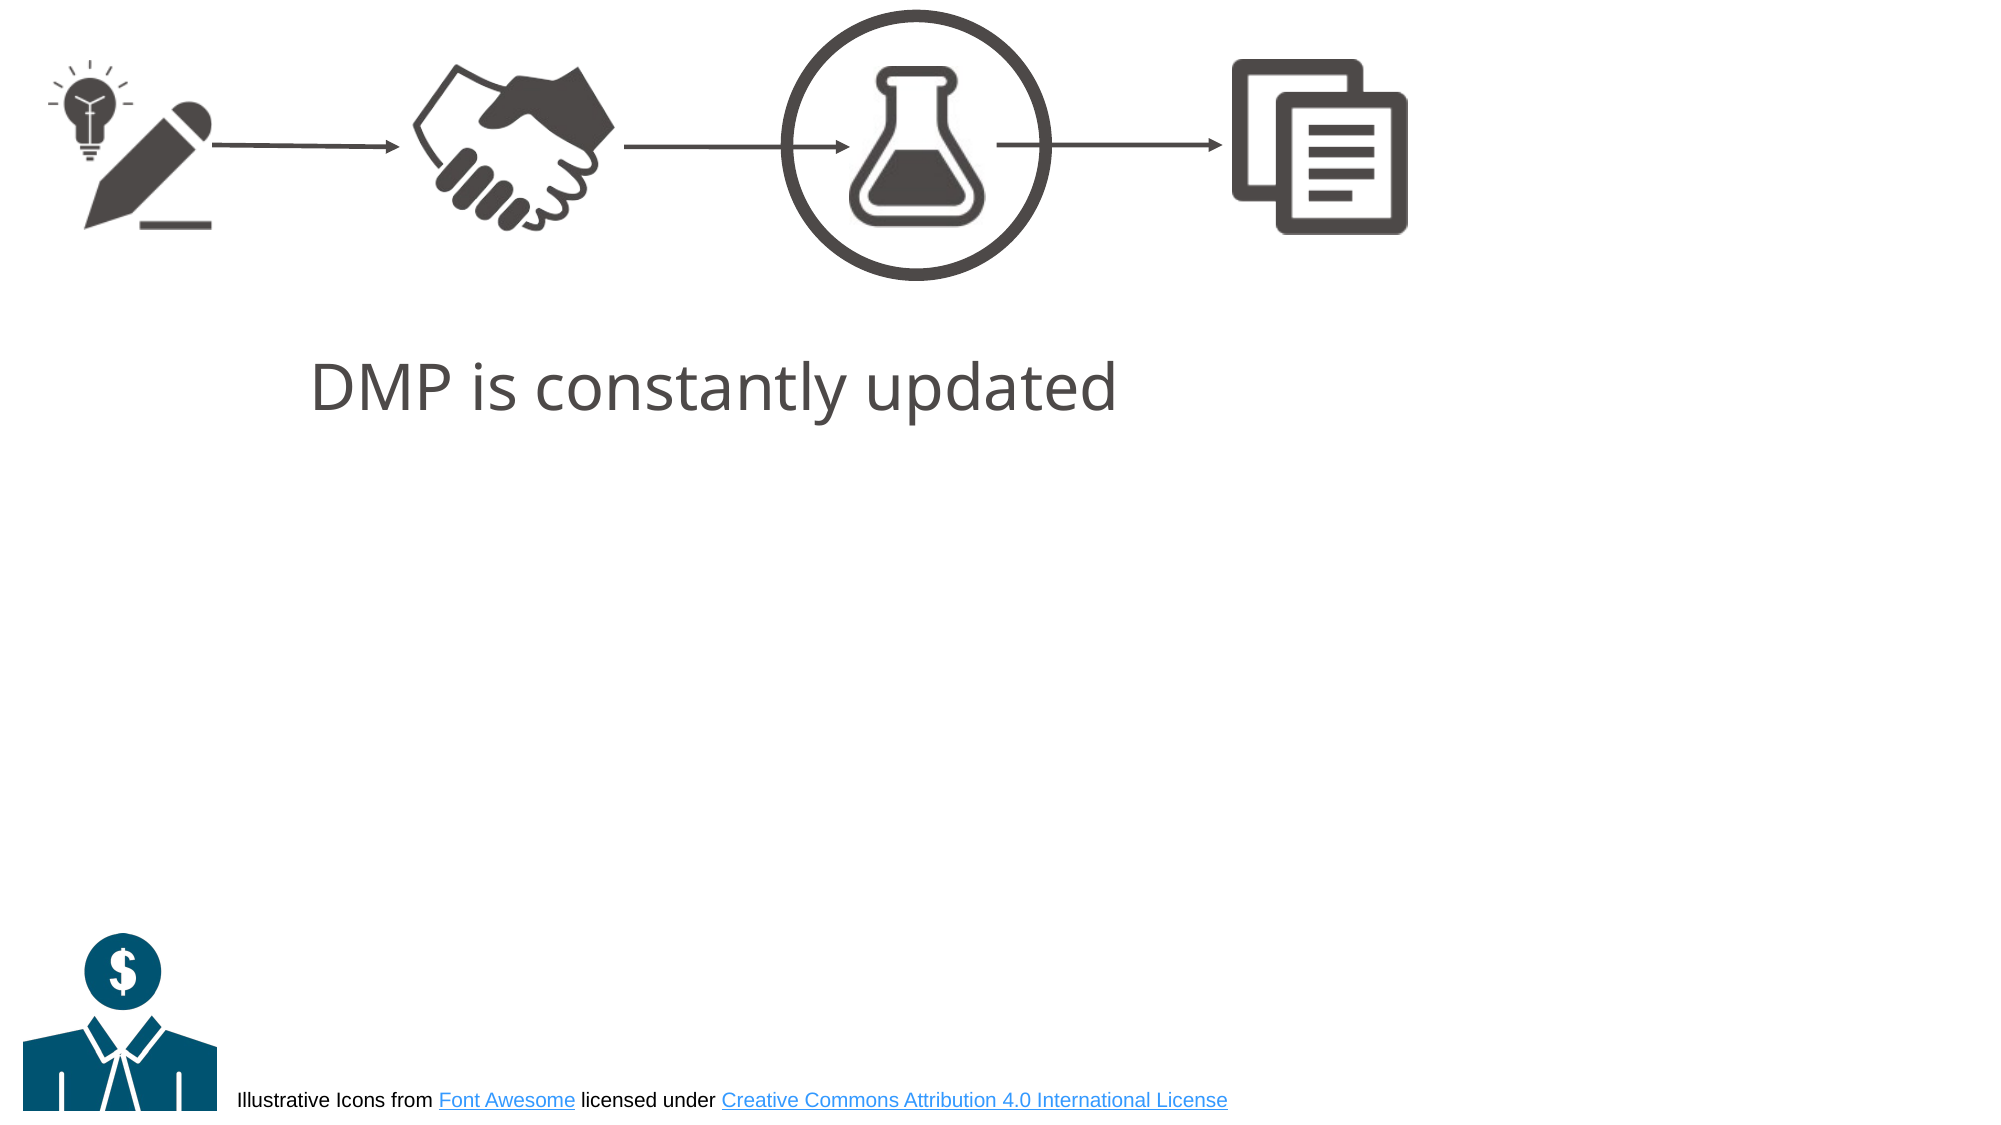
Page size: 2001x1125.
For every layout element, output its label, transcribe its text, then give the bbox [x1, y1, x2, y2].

picture [399, 38, 625, 256]
text_box DMP is constantly updated [294, 319, 1960, 617]
picture [110, 948, 135, 995]
picture [60, 1072, 64, 1111]
picture [1232, 59, 1408, 235]
picture [48, 60, 213, 230]
picture [849, 66, 986, 228]
text_box Illustrative Icons from Font Awesome licensed under Creative Commons Attribution 4.0 International License [221, 1046, 1876, 1125]
picture [23, 933, 217, 1111]
picture [177, 1072, 181, 1111]
